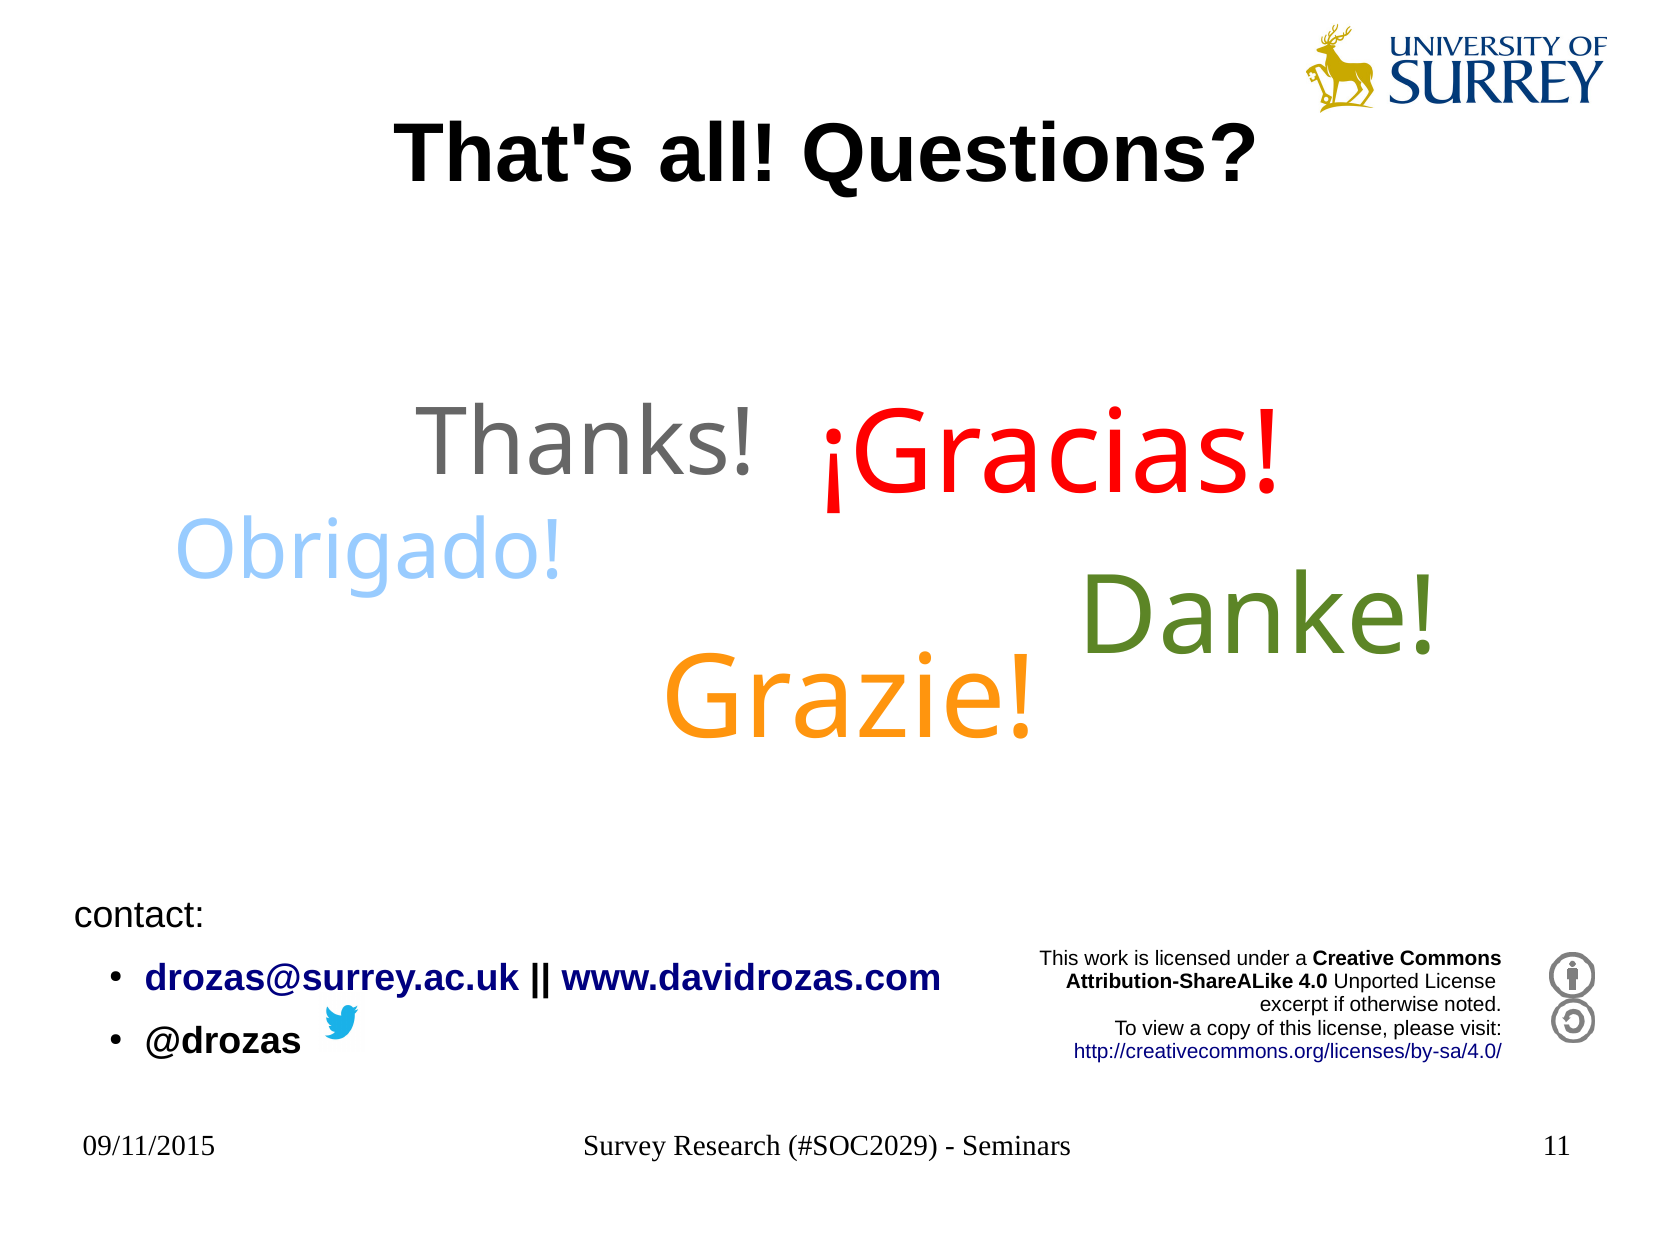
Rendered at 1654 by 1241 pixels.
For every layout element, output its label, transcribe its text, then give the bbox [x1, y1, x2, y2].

title Danke! [1062, 513, 1453, 709]
text_box This work is licensed under a Creative Commons Attribution-ShareALike 4.0 Unported License excerpt if otherwise noted. To view a copy of this license, please visit: http://creativecommons.org/licenses/by-sa/4.0/ [1201, 938, 1518, 1095]
picture [1549, 952, 1595, 1044]
title That's all! Questions? [82, 49, 1571, 257]
picture [318, 992, 365, 1052]
title Grazie! [646, 602, 1052, 783]
title Obrigado! [158, 448, 579, 644]
text_box contact: drozas@surrey.ac.uk || www.davidrozas.com @drozas [23, 865, 1201, 1123]
title ¡Gracias! [803, 342, 1299, 553]
picture [1306, 23, 1607, 113]
title Thanks! [368, 333, 804, 544]
